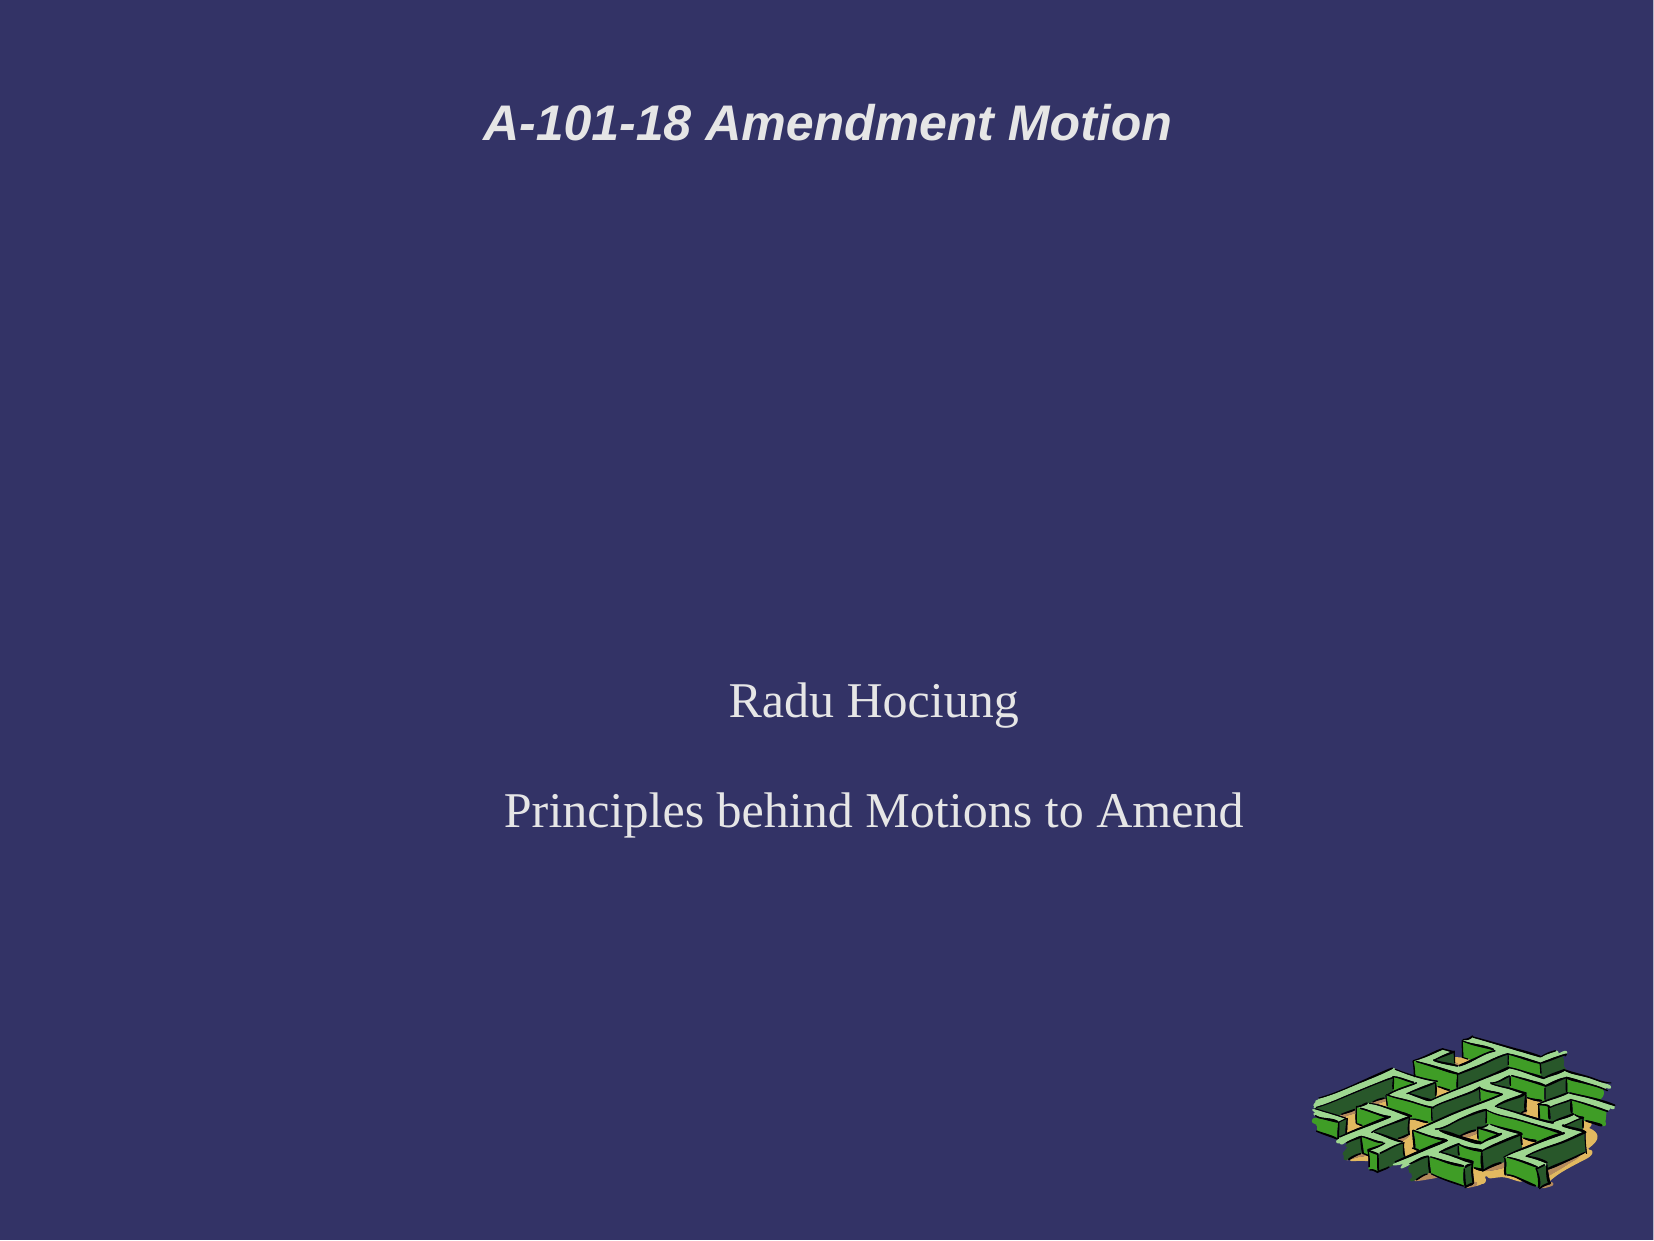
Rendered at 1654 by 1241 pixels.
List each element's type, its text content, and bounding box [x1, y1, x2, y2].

subtitle Radu Hociung Principles behind Motions to Amend [178, 364, 1570, 1147]
title A-101-18 Amendment Motion [121, 19, 1534, 227]
